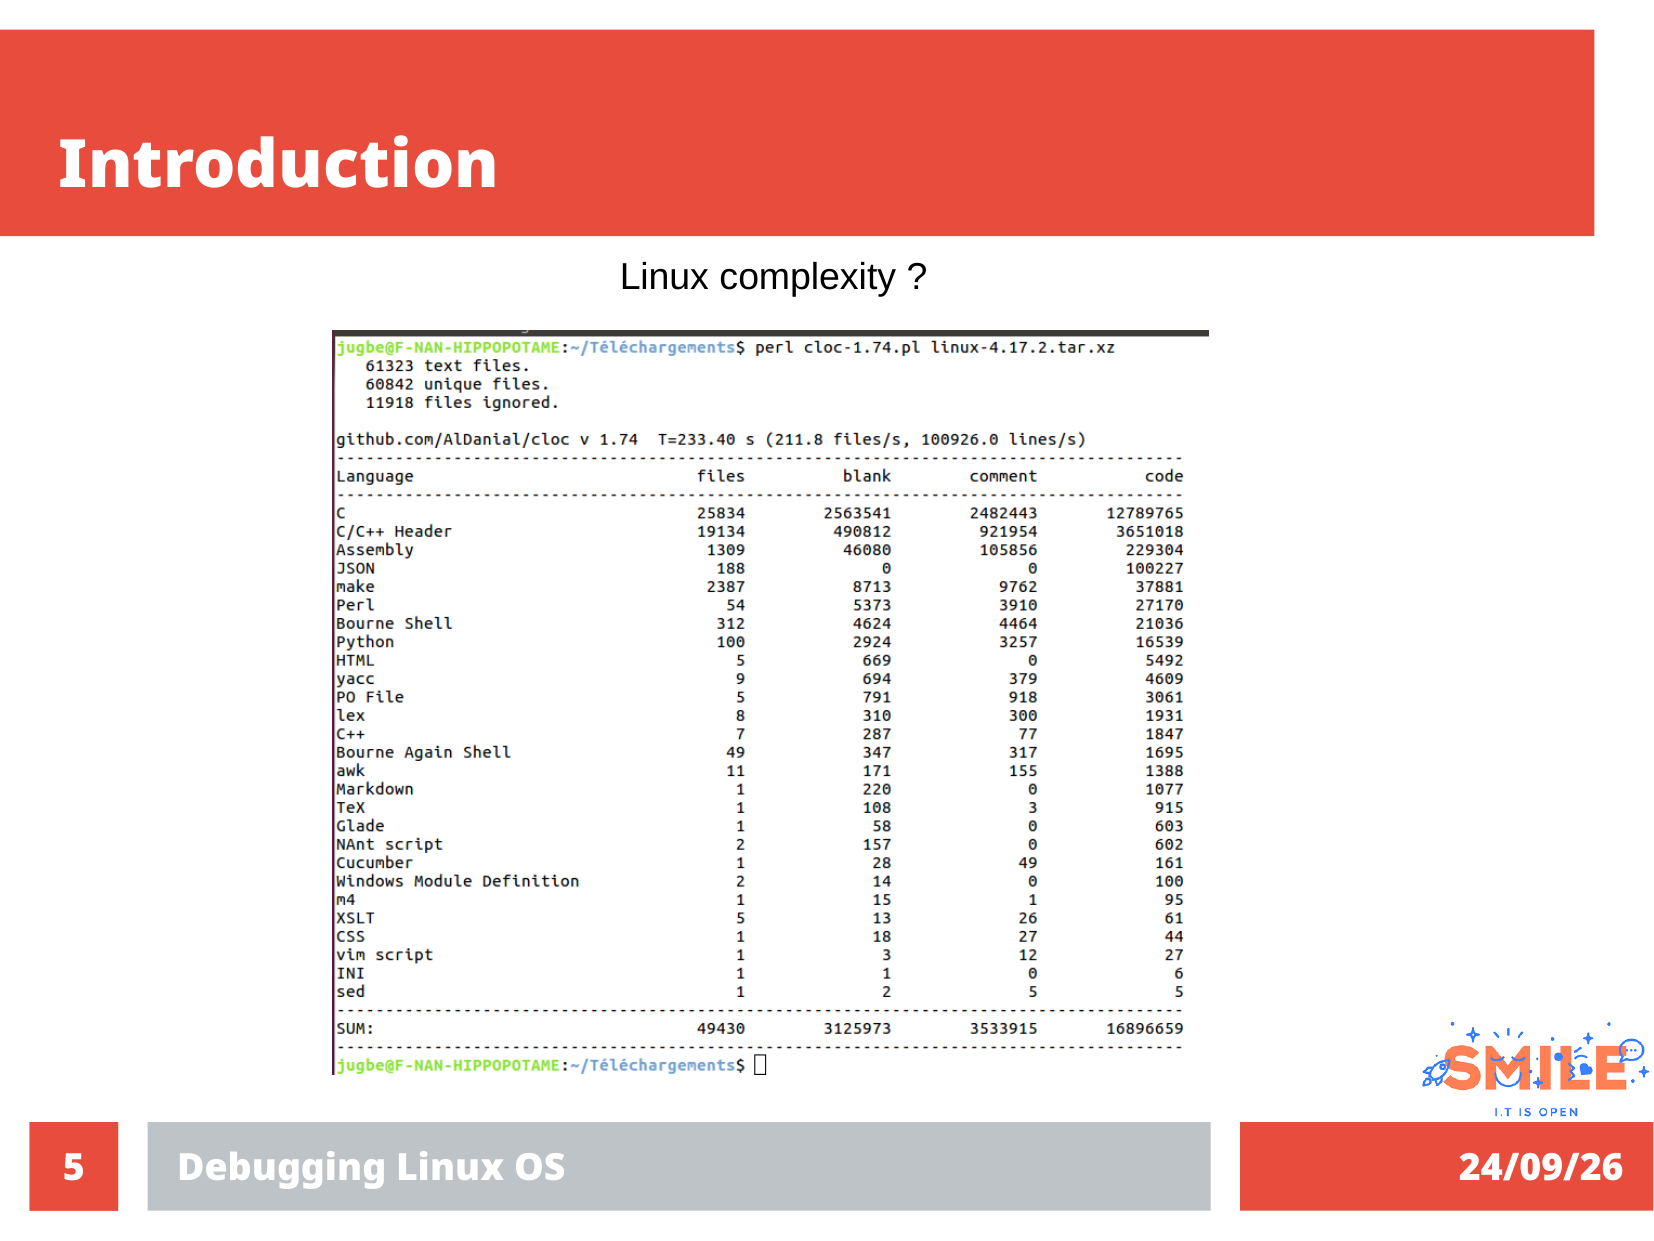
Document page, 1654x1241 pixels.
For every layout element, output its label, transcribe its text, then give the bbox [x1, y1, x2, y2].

picture [332, 330, 1209, 1075]
picture [1417, 1019, 1653, 1123]
text_box Linux complexity ? [342, 248, 1205, 305]
title Introduction [59, 59, 1595, 207]
